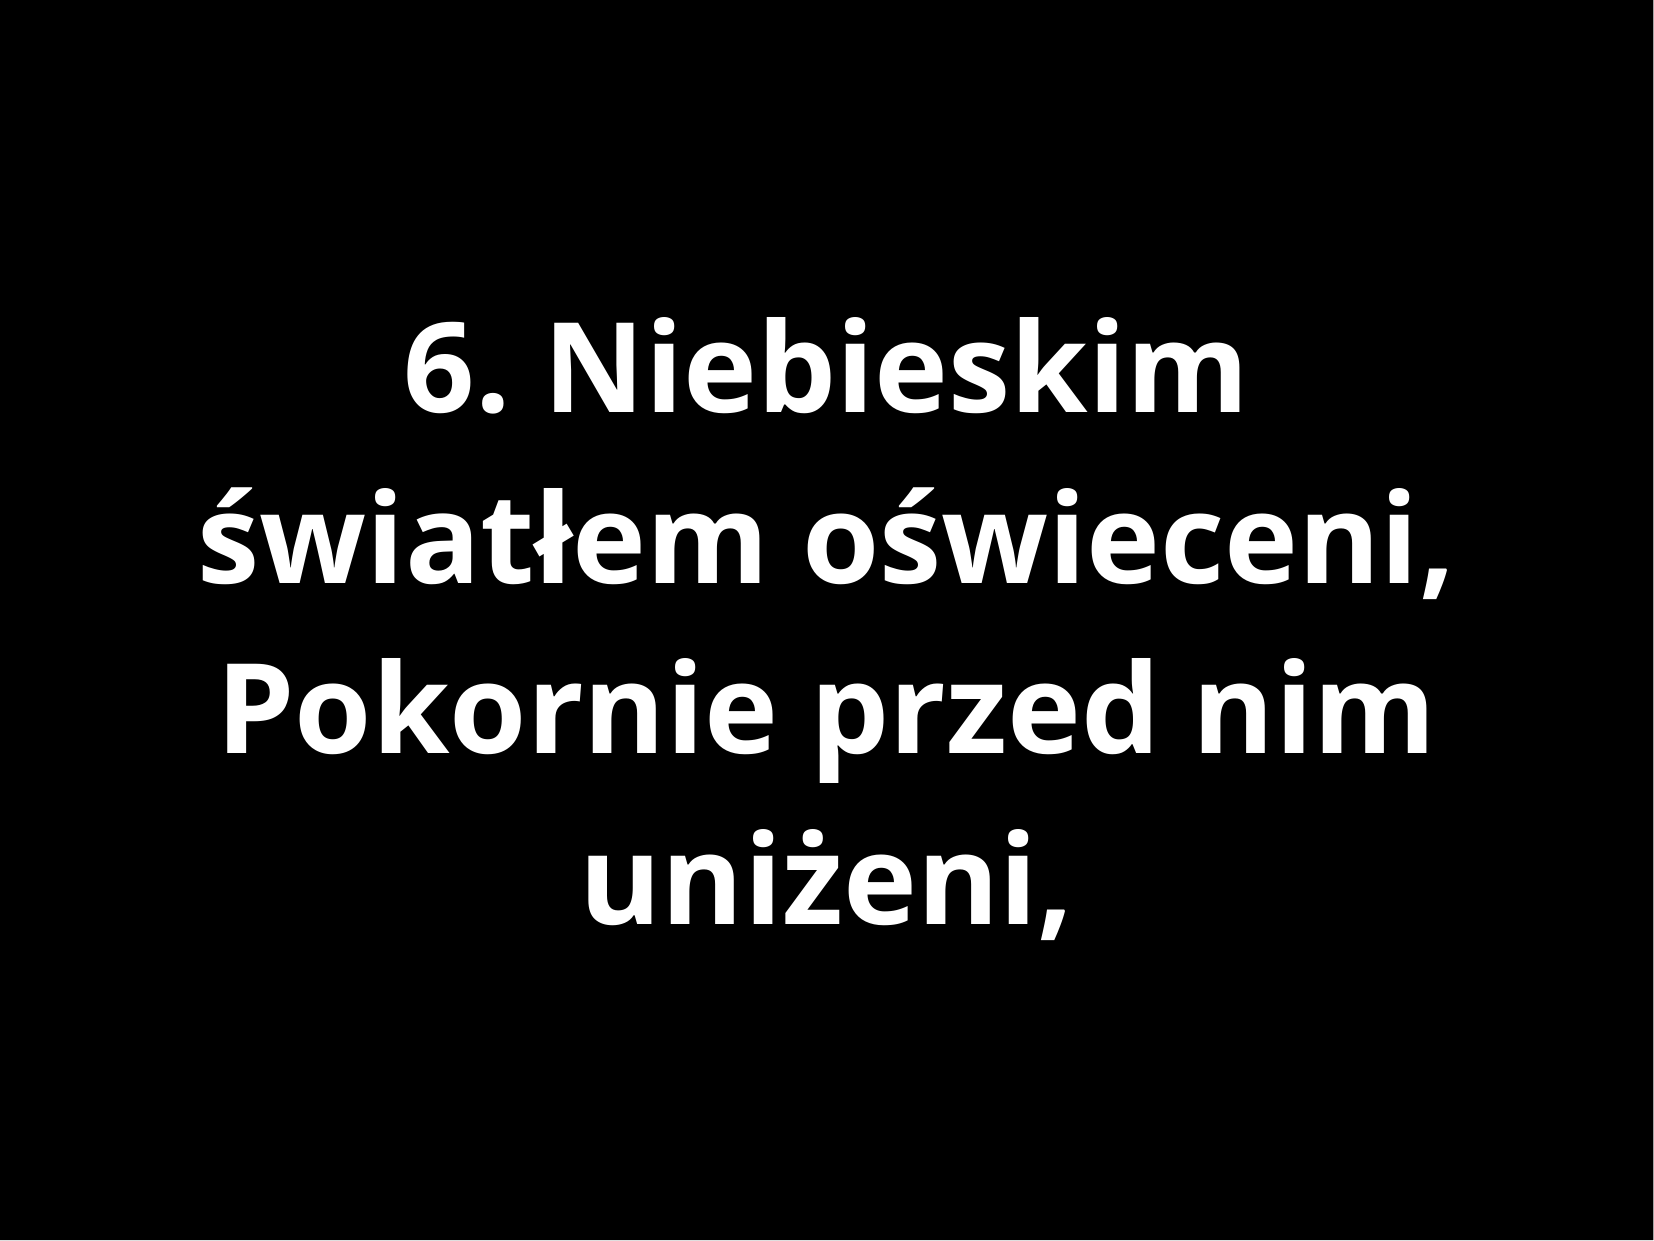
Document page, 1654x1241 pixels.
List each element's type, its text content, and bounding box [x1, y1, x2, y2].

title 6. Niebieskim światłem oświeceni, Pokornie przed nim uniżeni, [0, 0, 1654, 1241]
